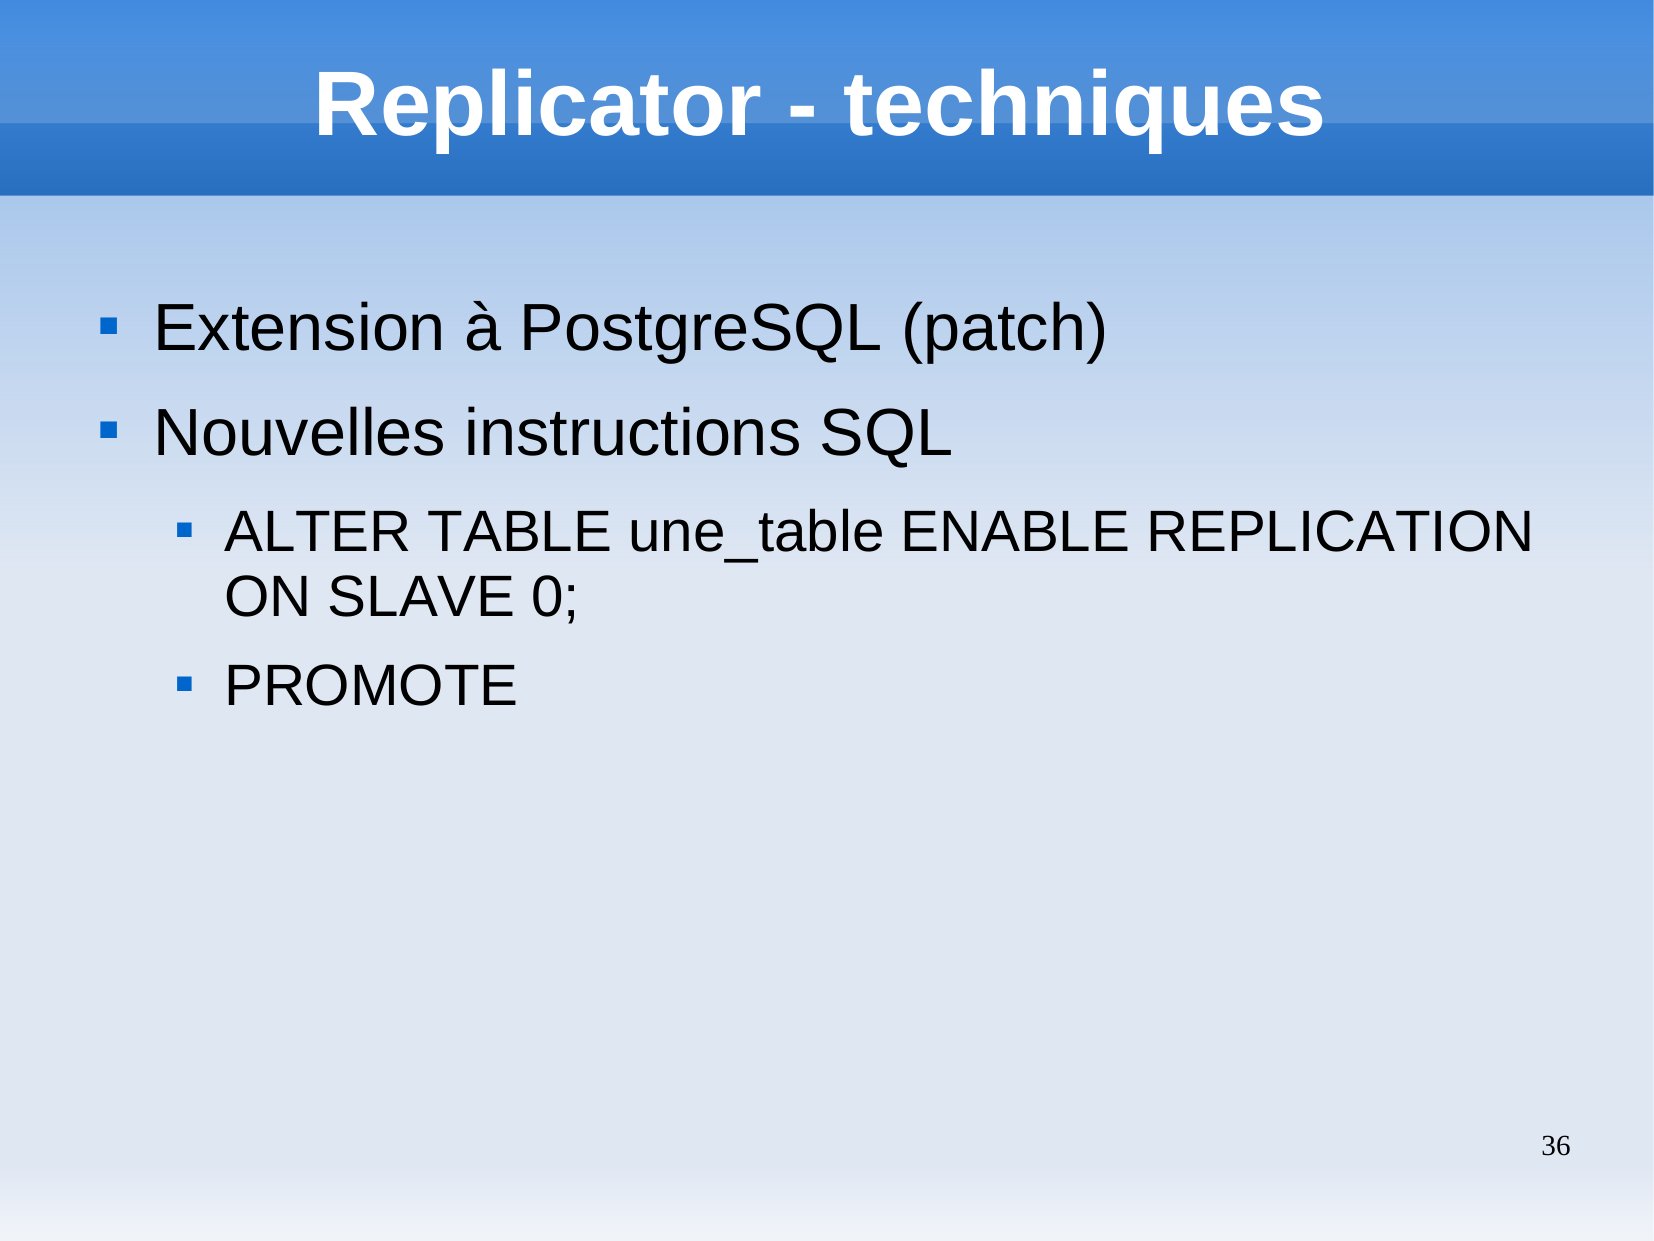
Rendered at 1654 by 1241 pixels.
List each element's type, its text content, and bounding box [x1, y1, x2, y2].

list Extension à PostgreSQL (patch) Nouvelles instructions SQL ALTER TABLE une_table ENABLE REPLICATION ON SLAVE 0; PROMOTE [82, 290, 1571, 1094]
picture [0, 0, 1654, 1241]
title Replicator - techniques [76, 7, 1565, 200]
